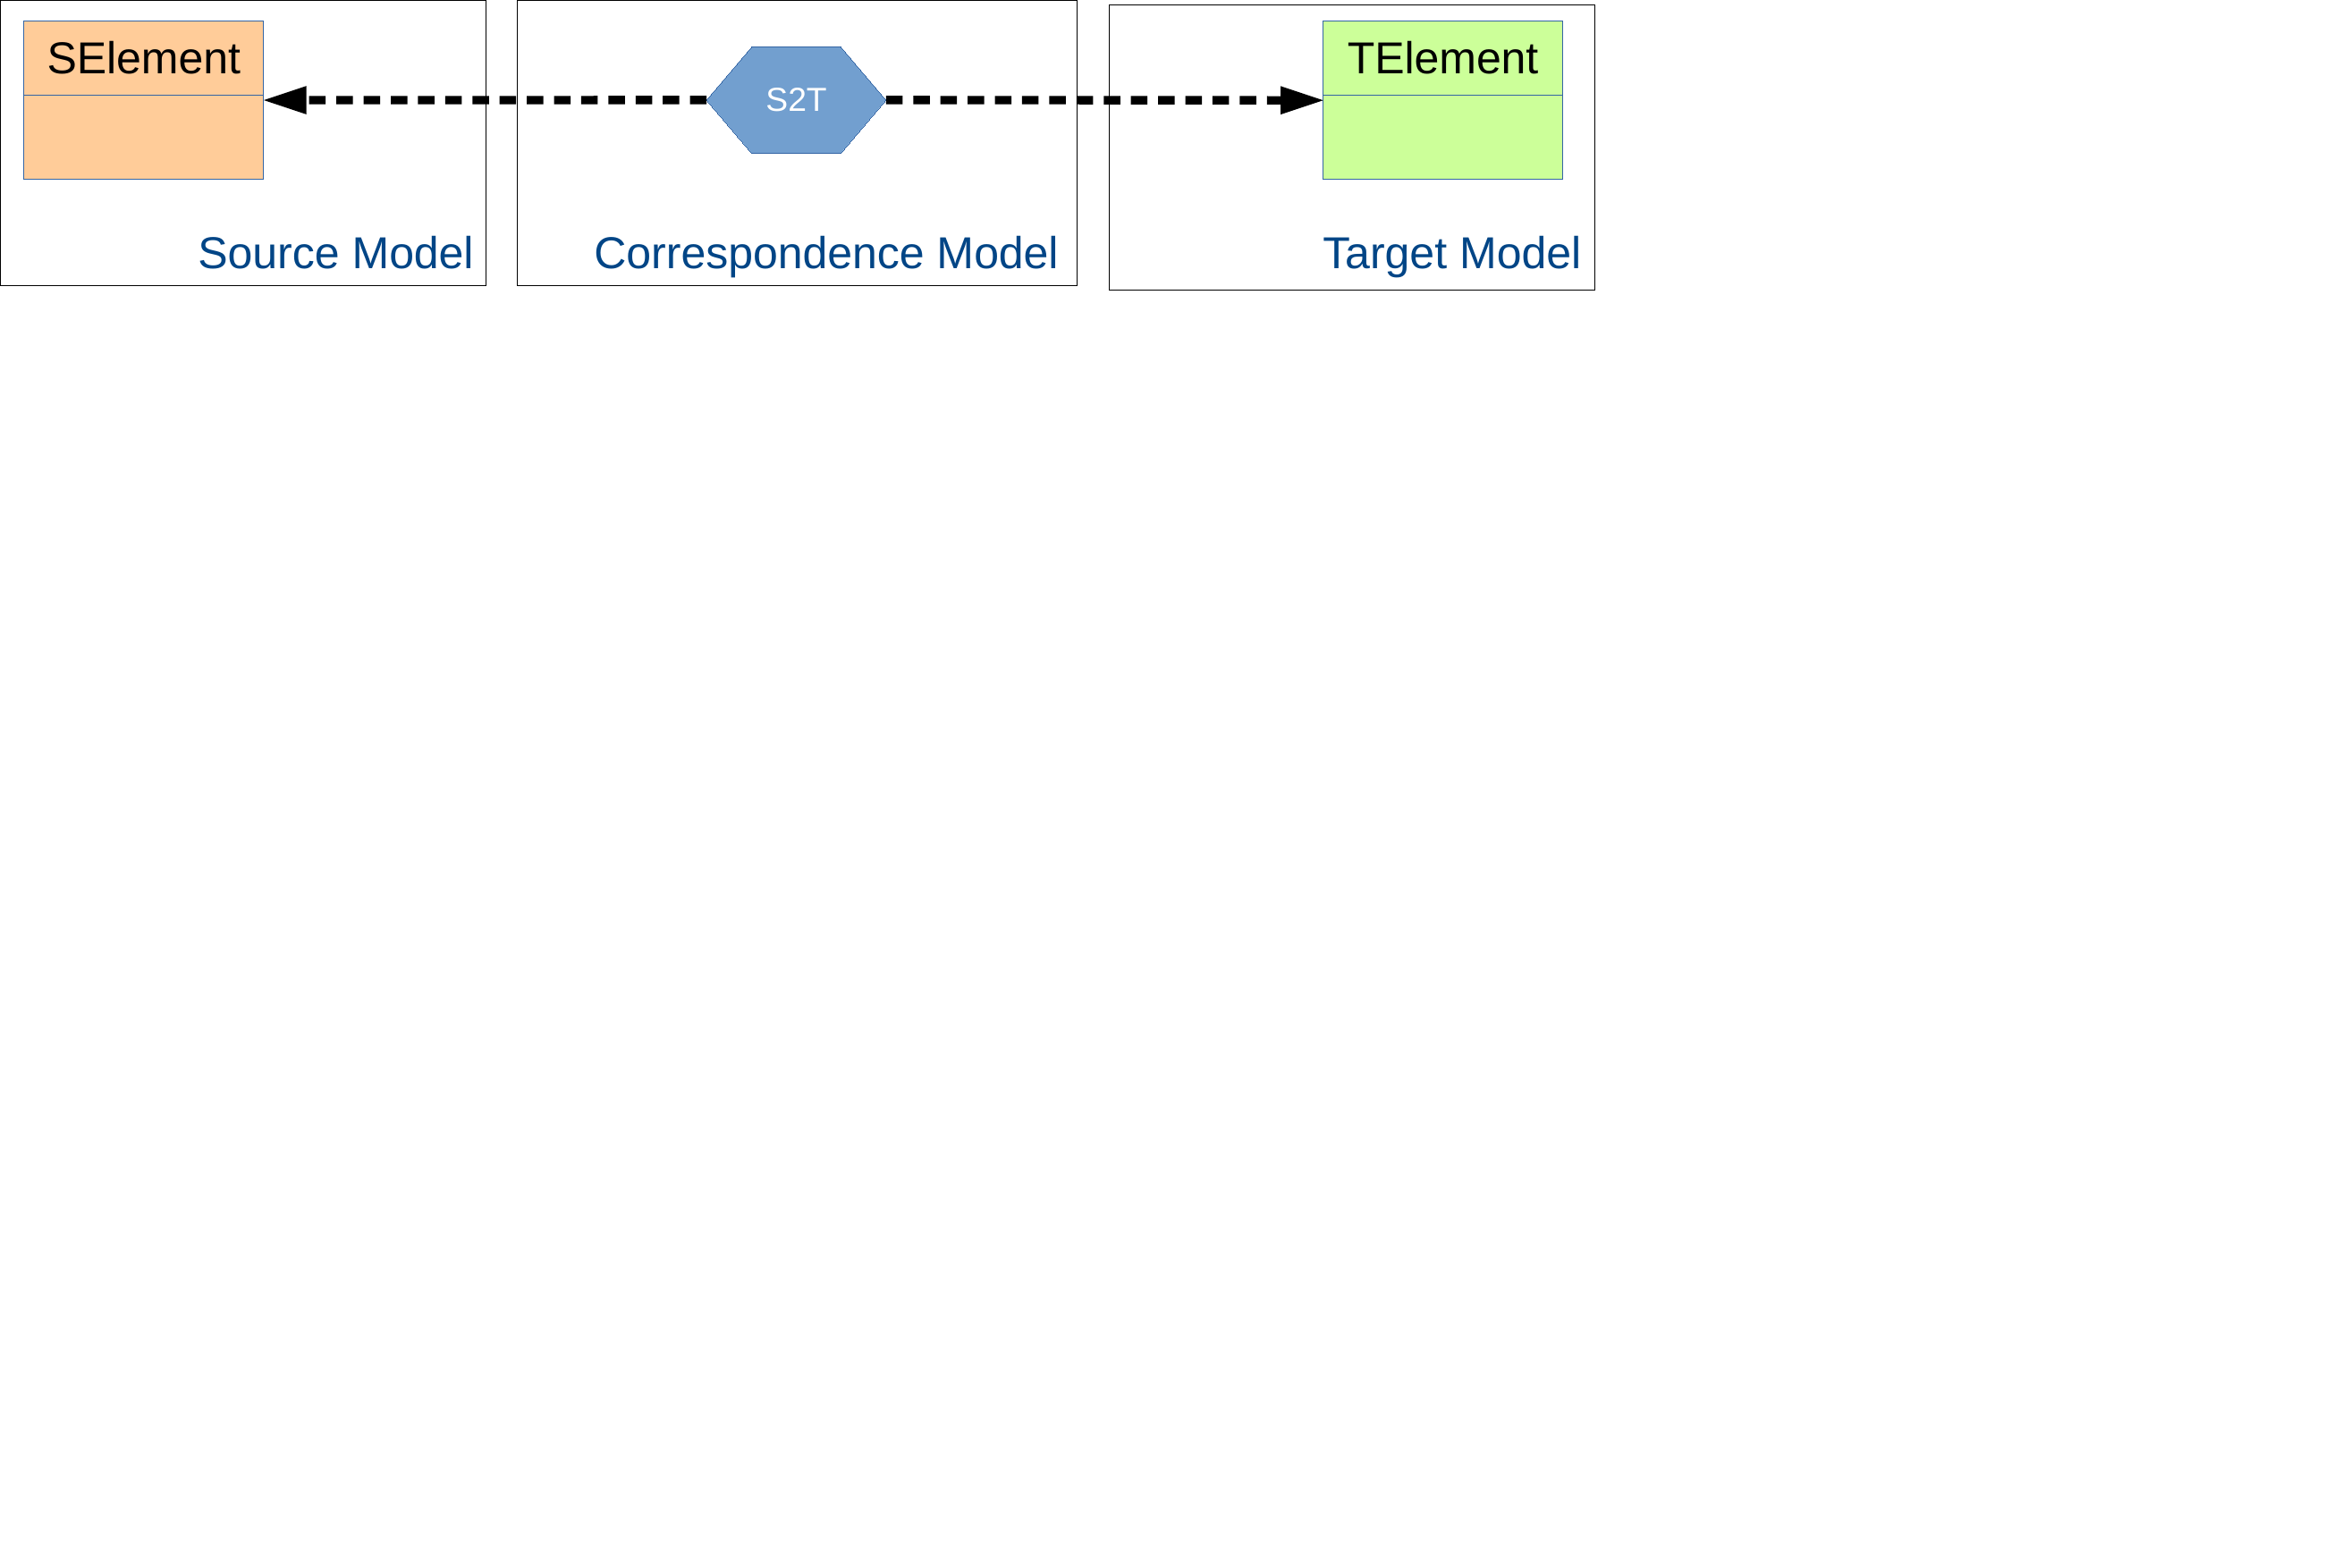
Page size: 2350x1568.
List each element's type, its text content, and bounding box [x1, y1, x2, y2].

text_box [1323, 96, 1563, 180]
text_box [1109, 105, 1595, 291]
text_box SElement [23, 21, 264, 96]
text_box Target Model [1309, 222, 1637, 286]
text_box [1109, 4, 1595, 222]
text_box Source Model [184, 222, 512, 286]
text_box Correspondence Model [580, 222, 1094, 286]
text_box [0, 0, 486, 286]
text_box [517, 0, 1078, 286]
text_box TElement [1323, 21, 1563, 96]
text_box S2T [707, 46, 885, 154]
text_box [23, 96, 264, 180]
